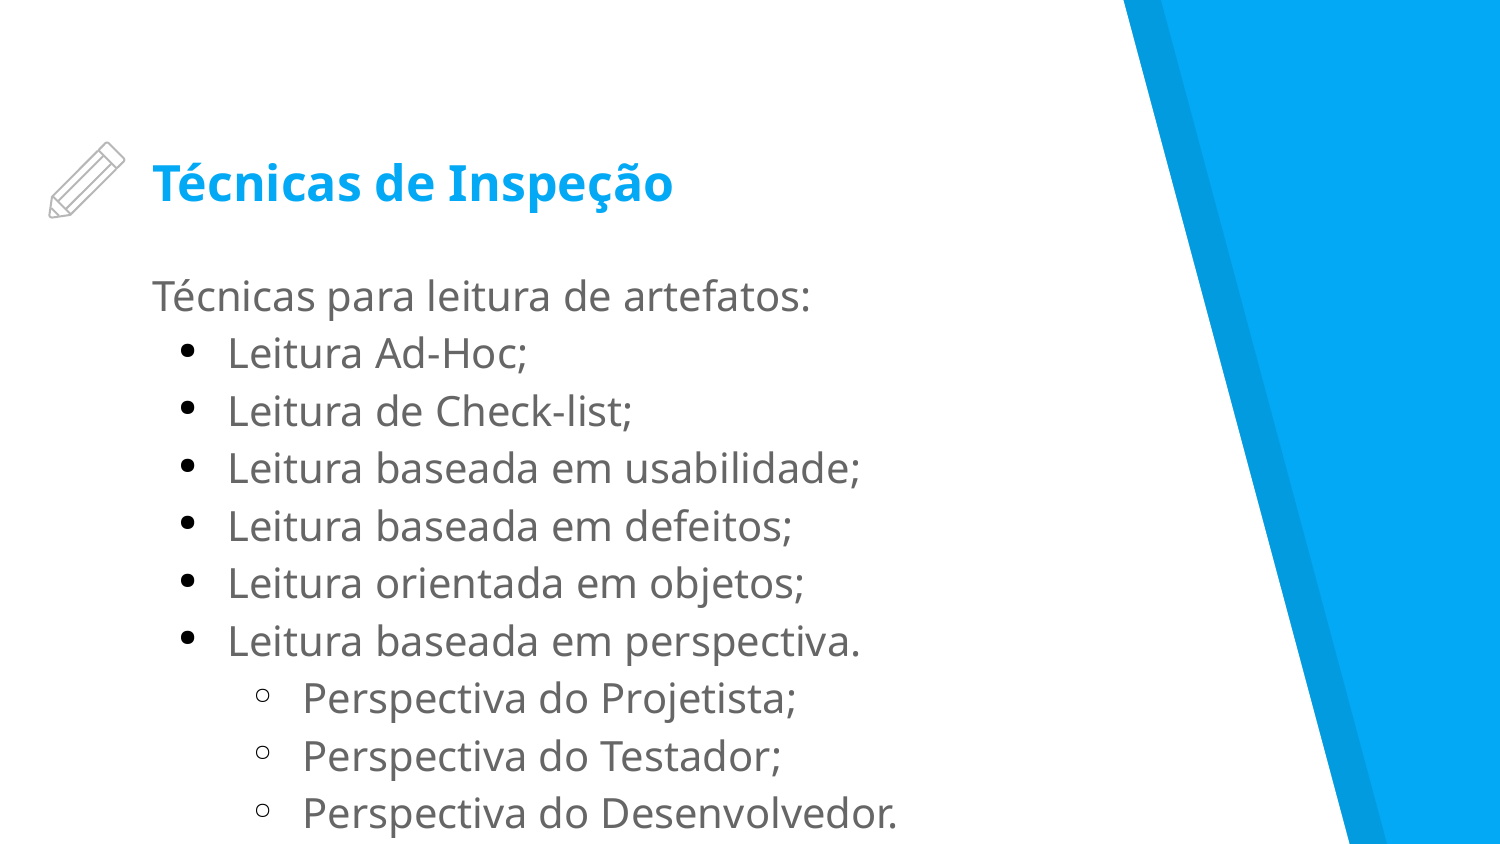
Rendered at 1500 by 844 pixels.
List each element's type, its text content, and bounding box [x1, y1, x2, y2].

text_box Técnicas de Inspeção [137, 146, 1210, 227]
text_box Técnicas para leitura de artefatos: Leitura Ad-Hoc; Leitura de Check-list; Leitura baseada em usabilidade; Leitura baseada em defeitos; Leitura orientada em objetos; Leitura baseada em perspectiva. Perspectiva do Projetista; Perspectiva do Testador; Perspectiva do Desenvolvedor. [137, 246, 1011, 617]
